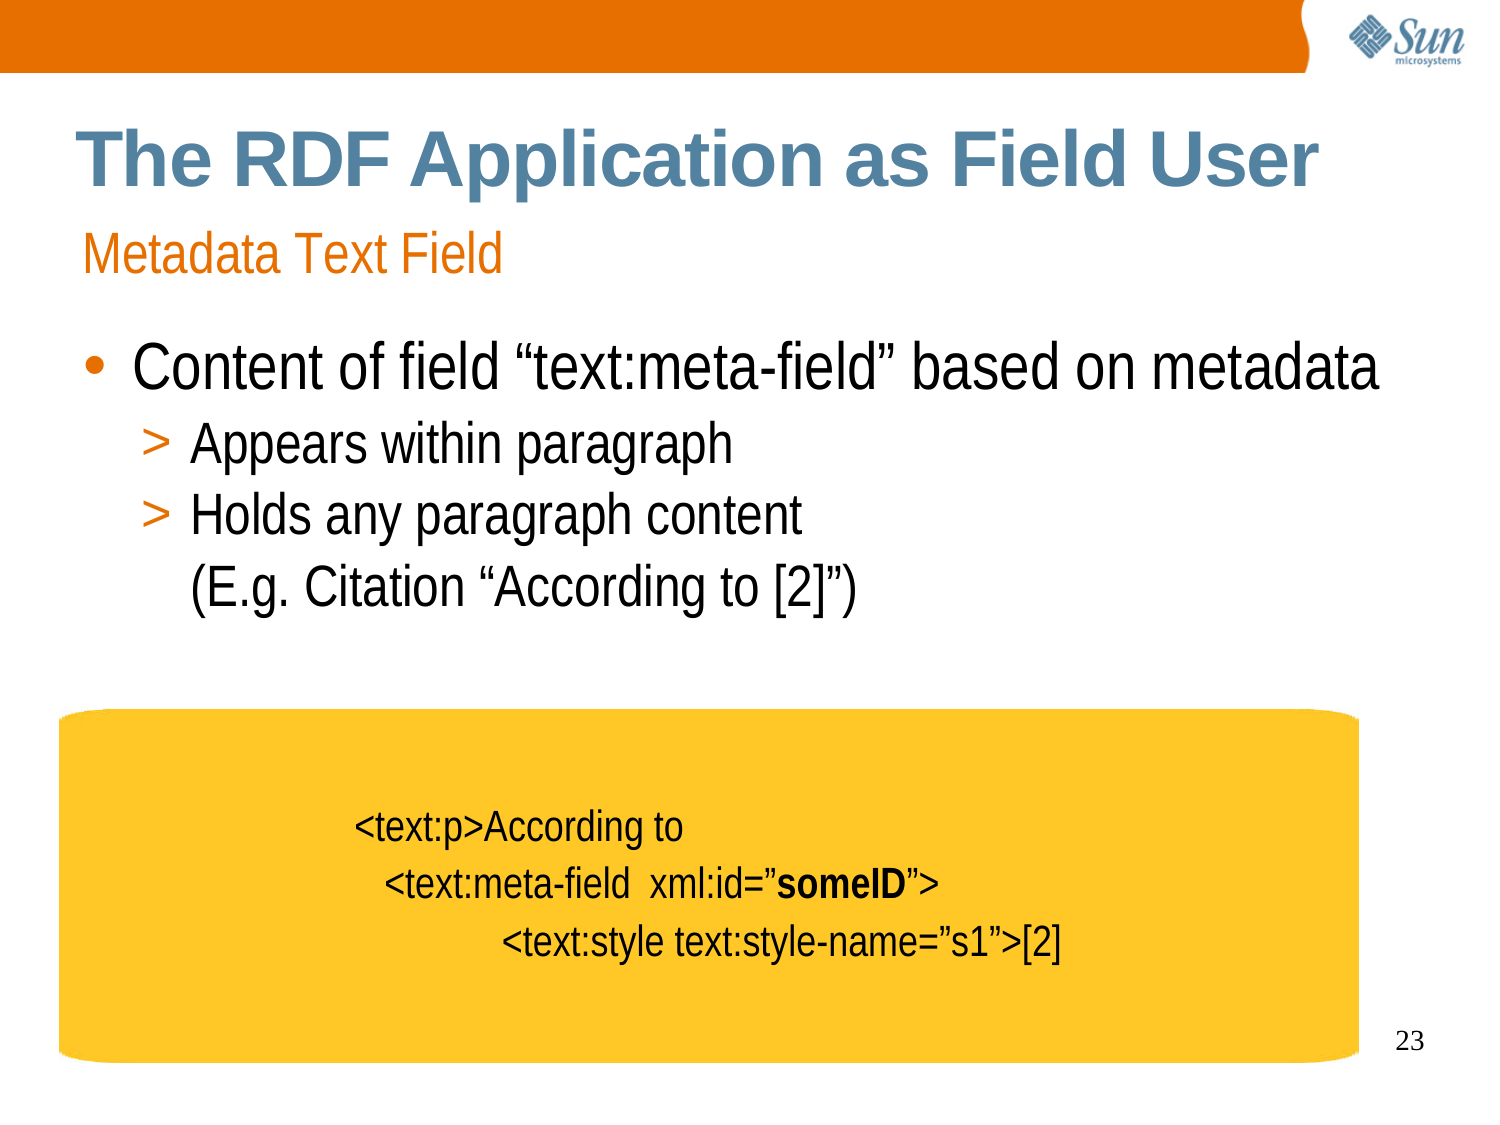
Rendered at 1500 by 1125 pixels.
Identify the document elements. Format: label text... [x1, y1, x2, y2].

list Content of field “text:meta-field” based on metadata Appears within paragraph Holds any paragraph content (E.g. Citation “According to [2]”) [64, 337, 1401, 1062]
picture [0, 0, 1500, 73]
text_box Metadata Text Field [82, 228, 1351, 296]
picture [59, 708, 1359, 1063]
title The RDF Application as Field User [75, 123, 1437, 227]
